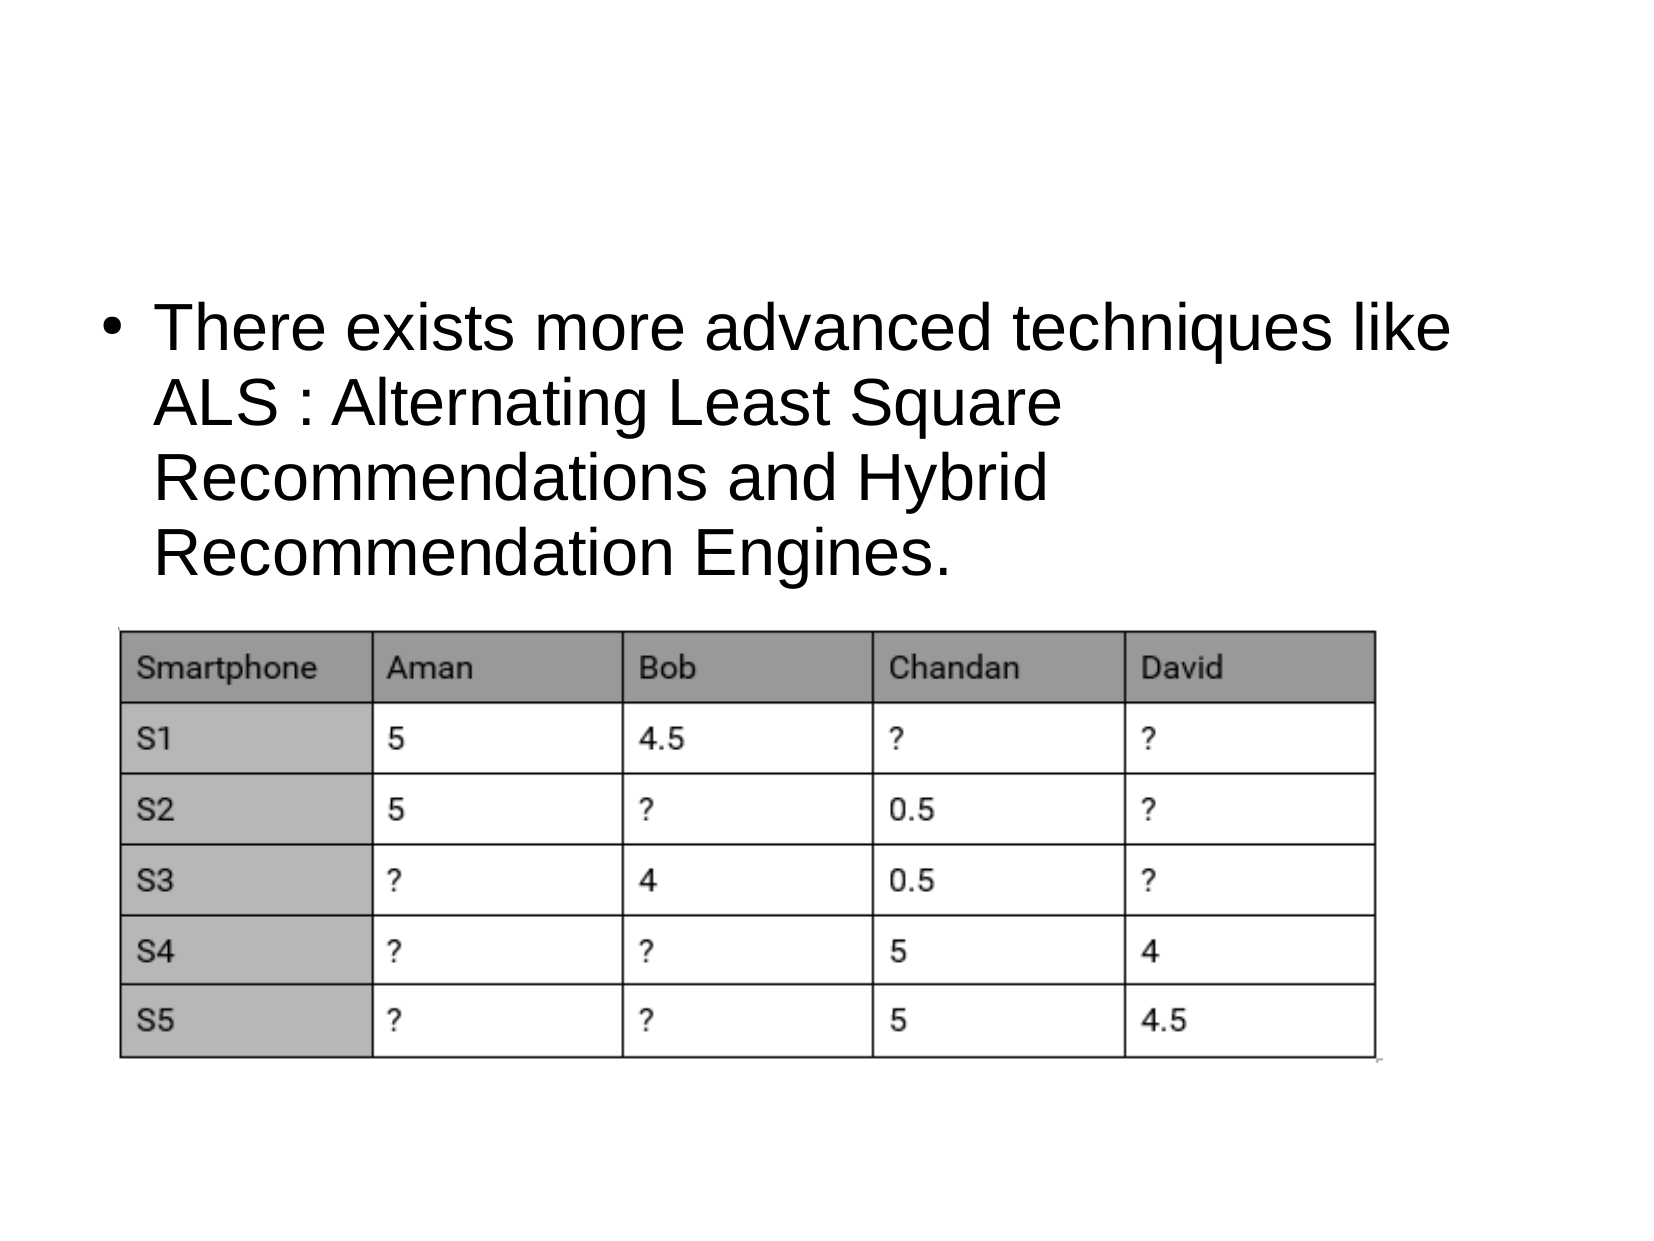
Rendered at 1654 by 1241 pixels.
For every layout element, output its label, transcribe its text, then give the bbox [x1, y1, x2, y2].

list There exists more advanced techniques like ALS : Alternating Least Square Recommendations and Hybrid Recommendation Engines. [82, 290, 1571, 1010]
picture [118, 627, 1383, 1063]
